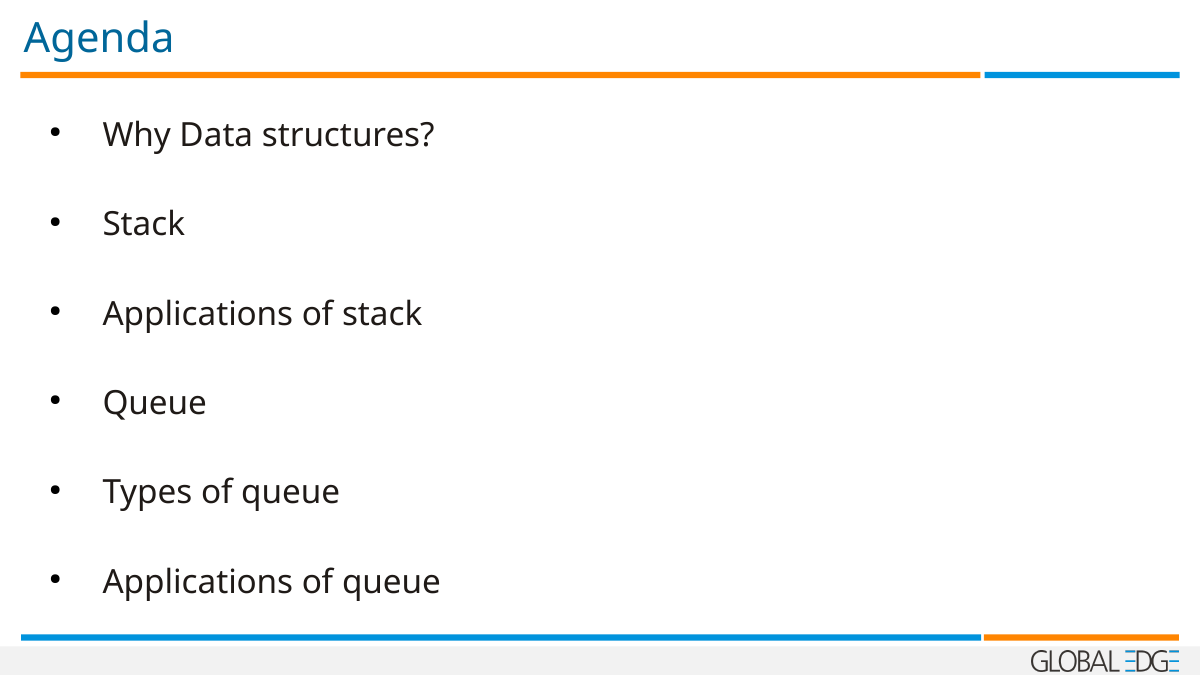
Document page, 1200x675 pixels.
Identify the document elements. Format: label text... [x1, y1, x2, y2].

title Agenda [12, 9, 1088, 63]
list Why Data structures? Stack Applications of stack Queue Types of queue Applications of queue [20, 87, 1179, 628]
picture [1031, 650, 1179, 672]
